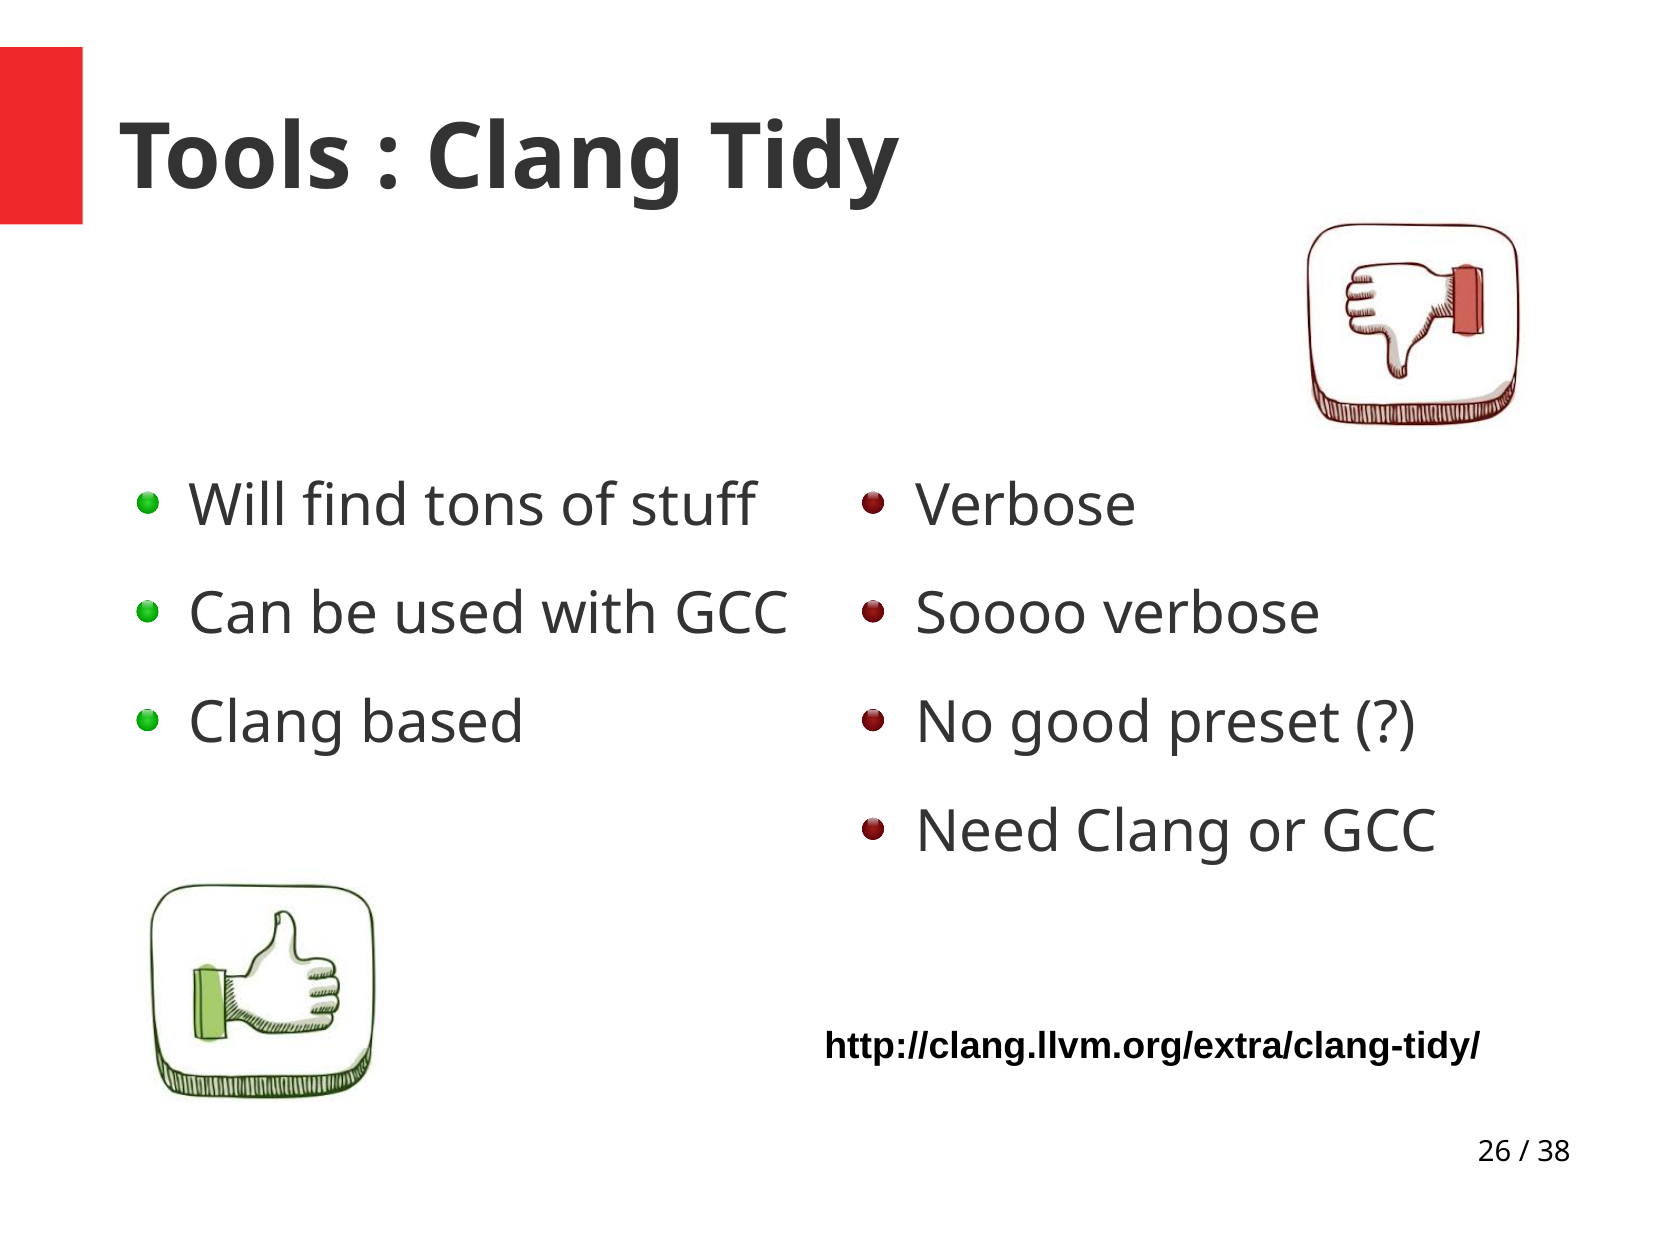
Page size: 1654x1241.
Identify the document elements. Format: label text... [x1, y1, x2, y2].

title Tools : Clang Tidy [118, 49, 1571, 257]
picture [1290, 209, 1534, 440]
list Verbose Soooo verbose No good preset (?) Need Clang or GCC [844, 354, 1591, 1074]
picture [135, 869, 391, 1114]
text_box http://clang.llvm.org/extra/clang-tidy/ [809, 1016, 1516, 1116]
list Will find tons of stuff Can be used with GCC Clang based [118, 354, 810, 1074]
